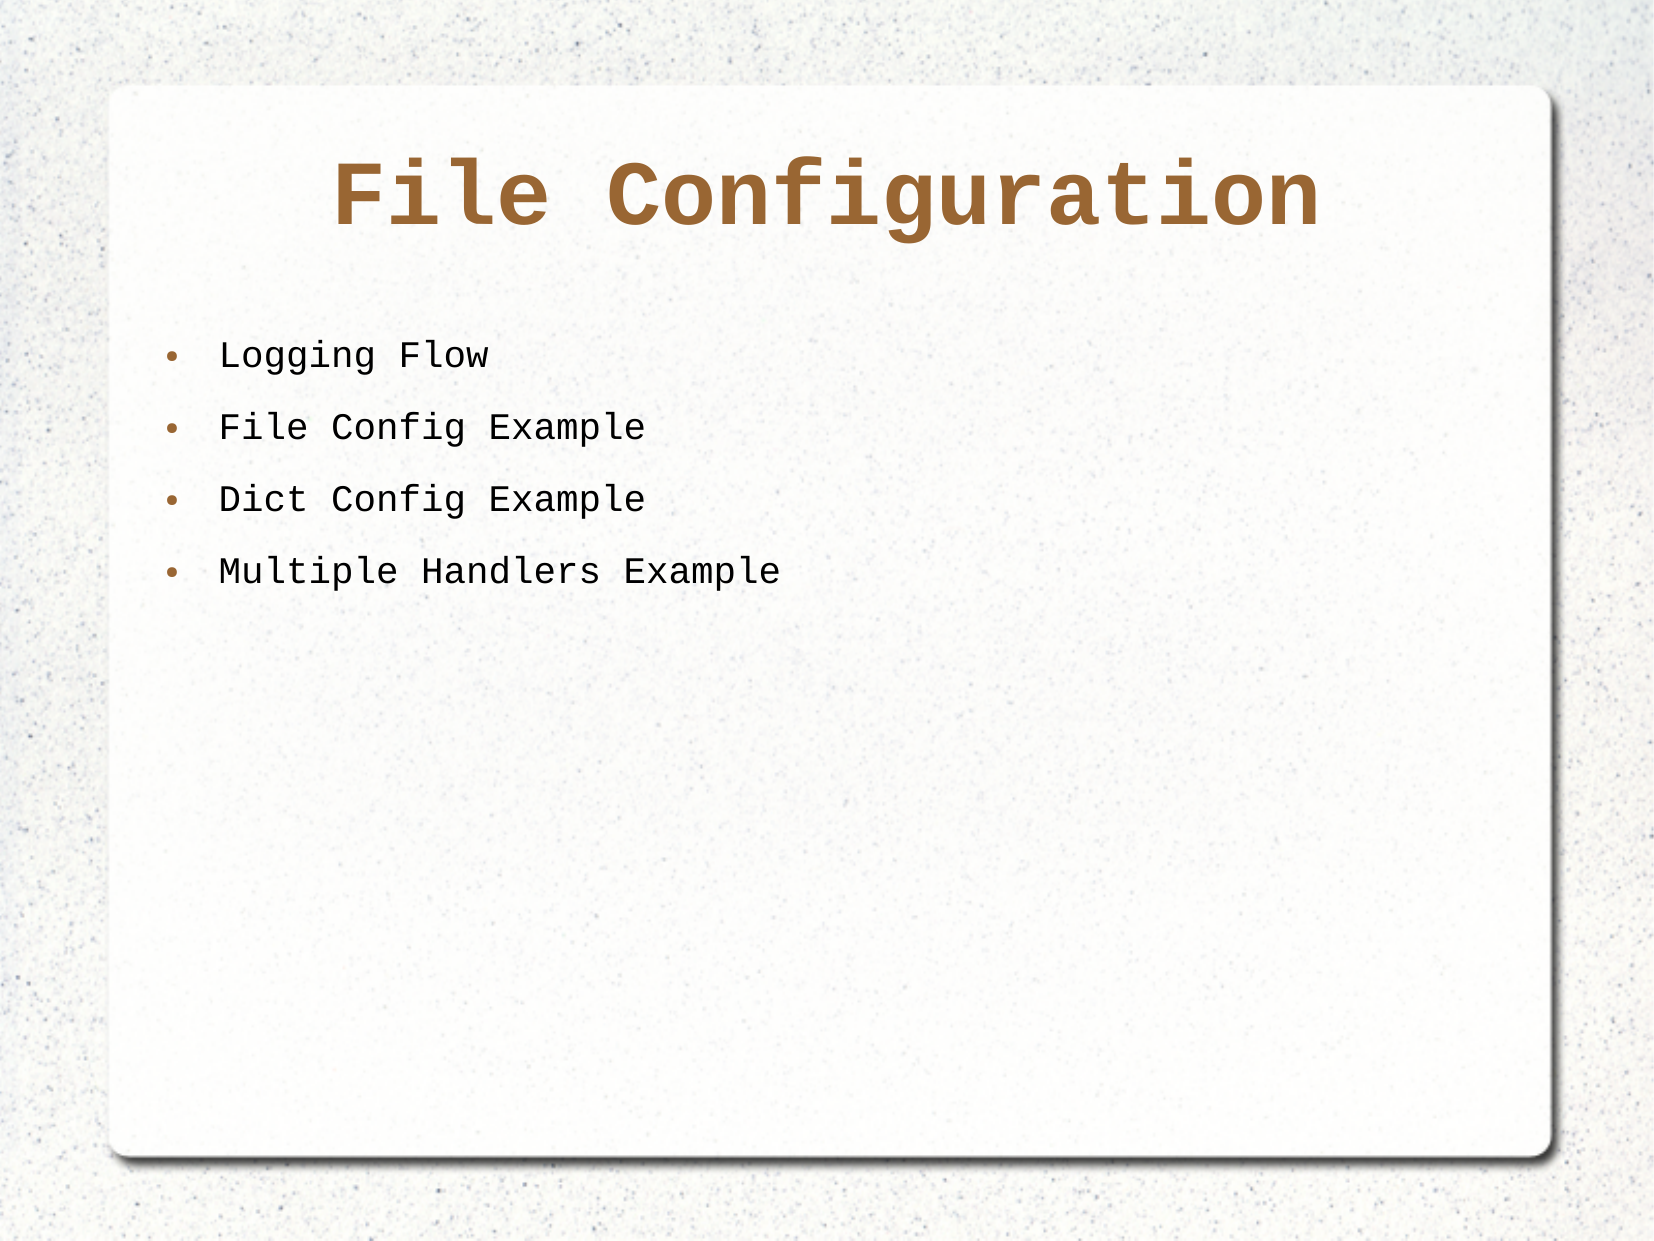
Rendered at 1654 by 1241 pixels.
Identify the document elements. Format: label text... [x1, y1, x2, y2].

list Logging Flow File Config Example Dict Config Example Multiple Handlers Example [147, 336, 1506, 1141]
picture [0, 0, 1654, 1241]
title File Configuration [118, 96, 1536, 304]
